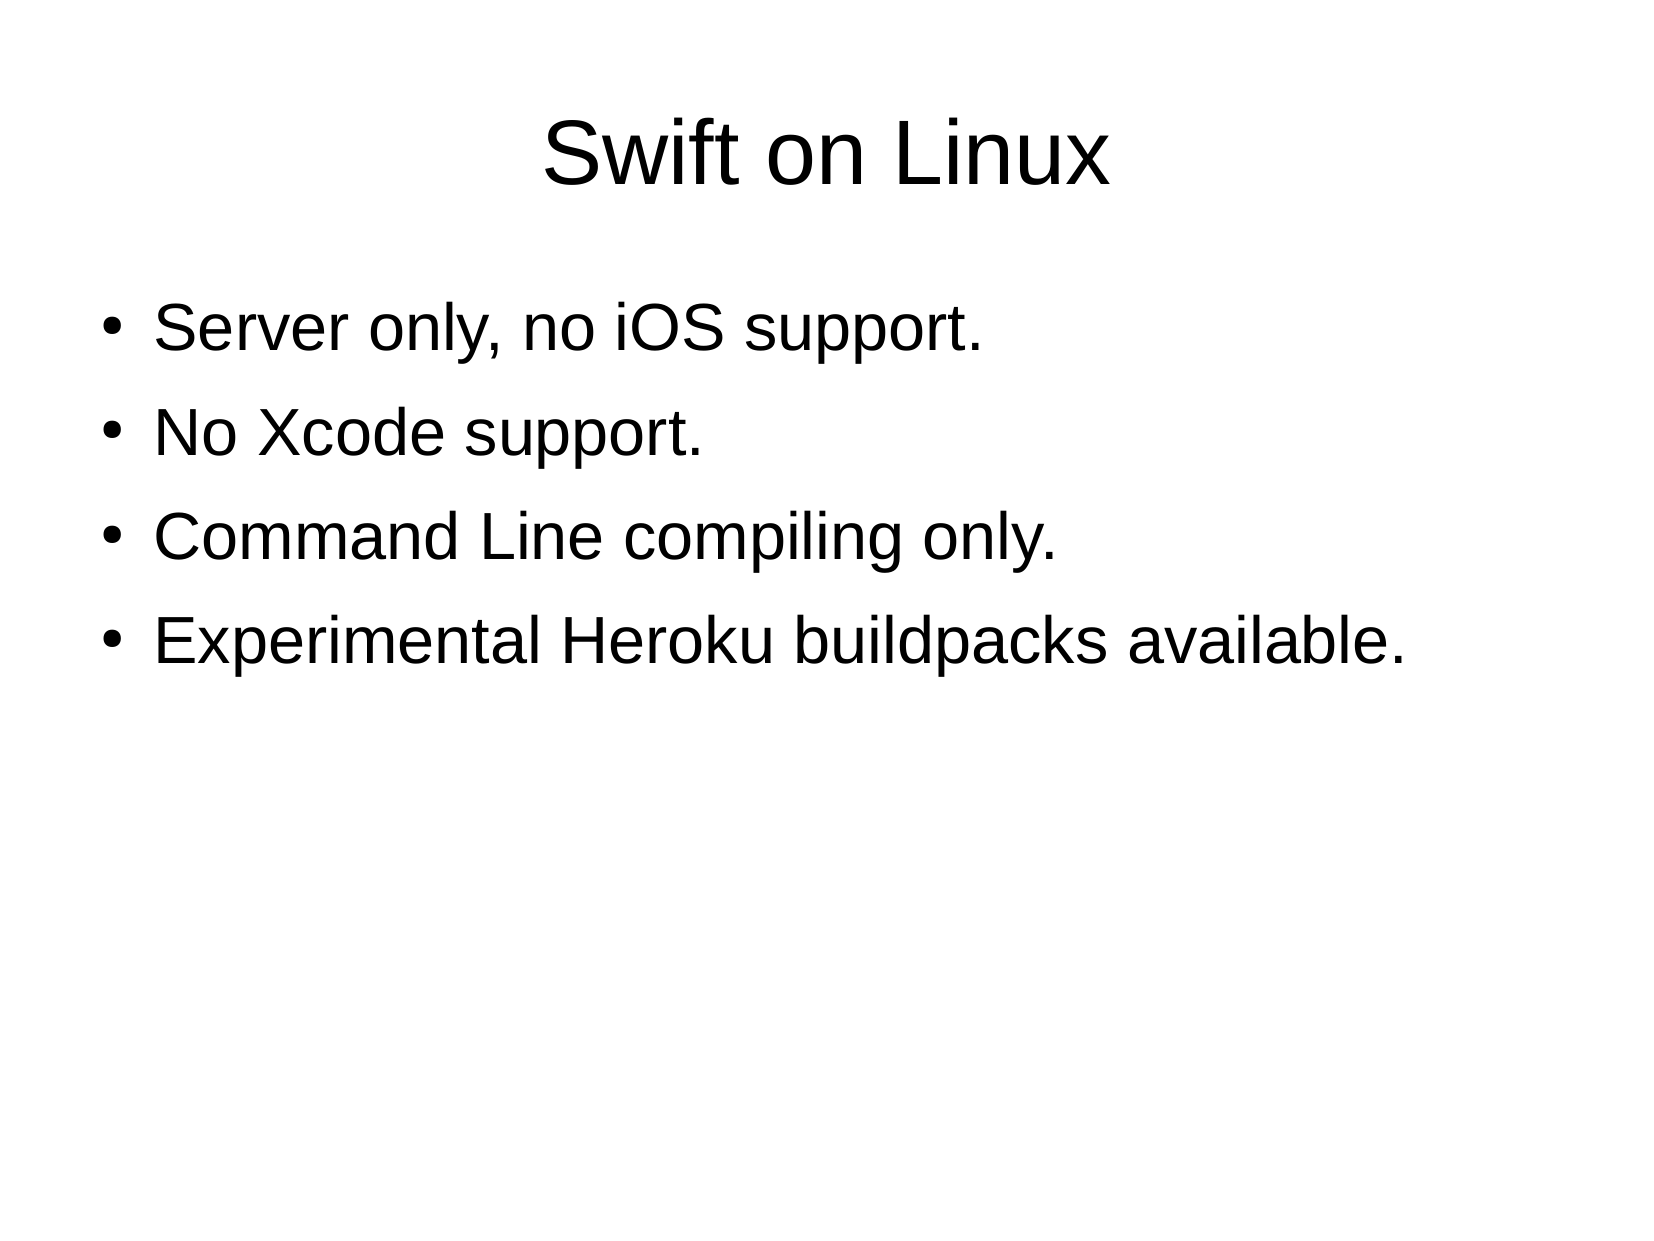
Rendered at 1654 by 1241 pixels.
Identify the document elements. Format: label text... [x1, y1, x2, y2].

list Server only, no iOS support. No Xcode support. Command Line compiling only. Experimental Heroku buildpacks available. [82, 290, 1571, 1010]
title Swift on Linux [82, 49, 1571, 257]
